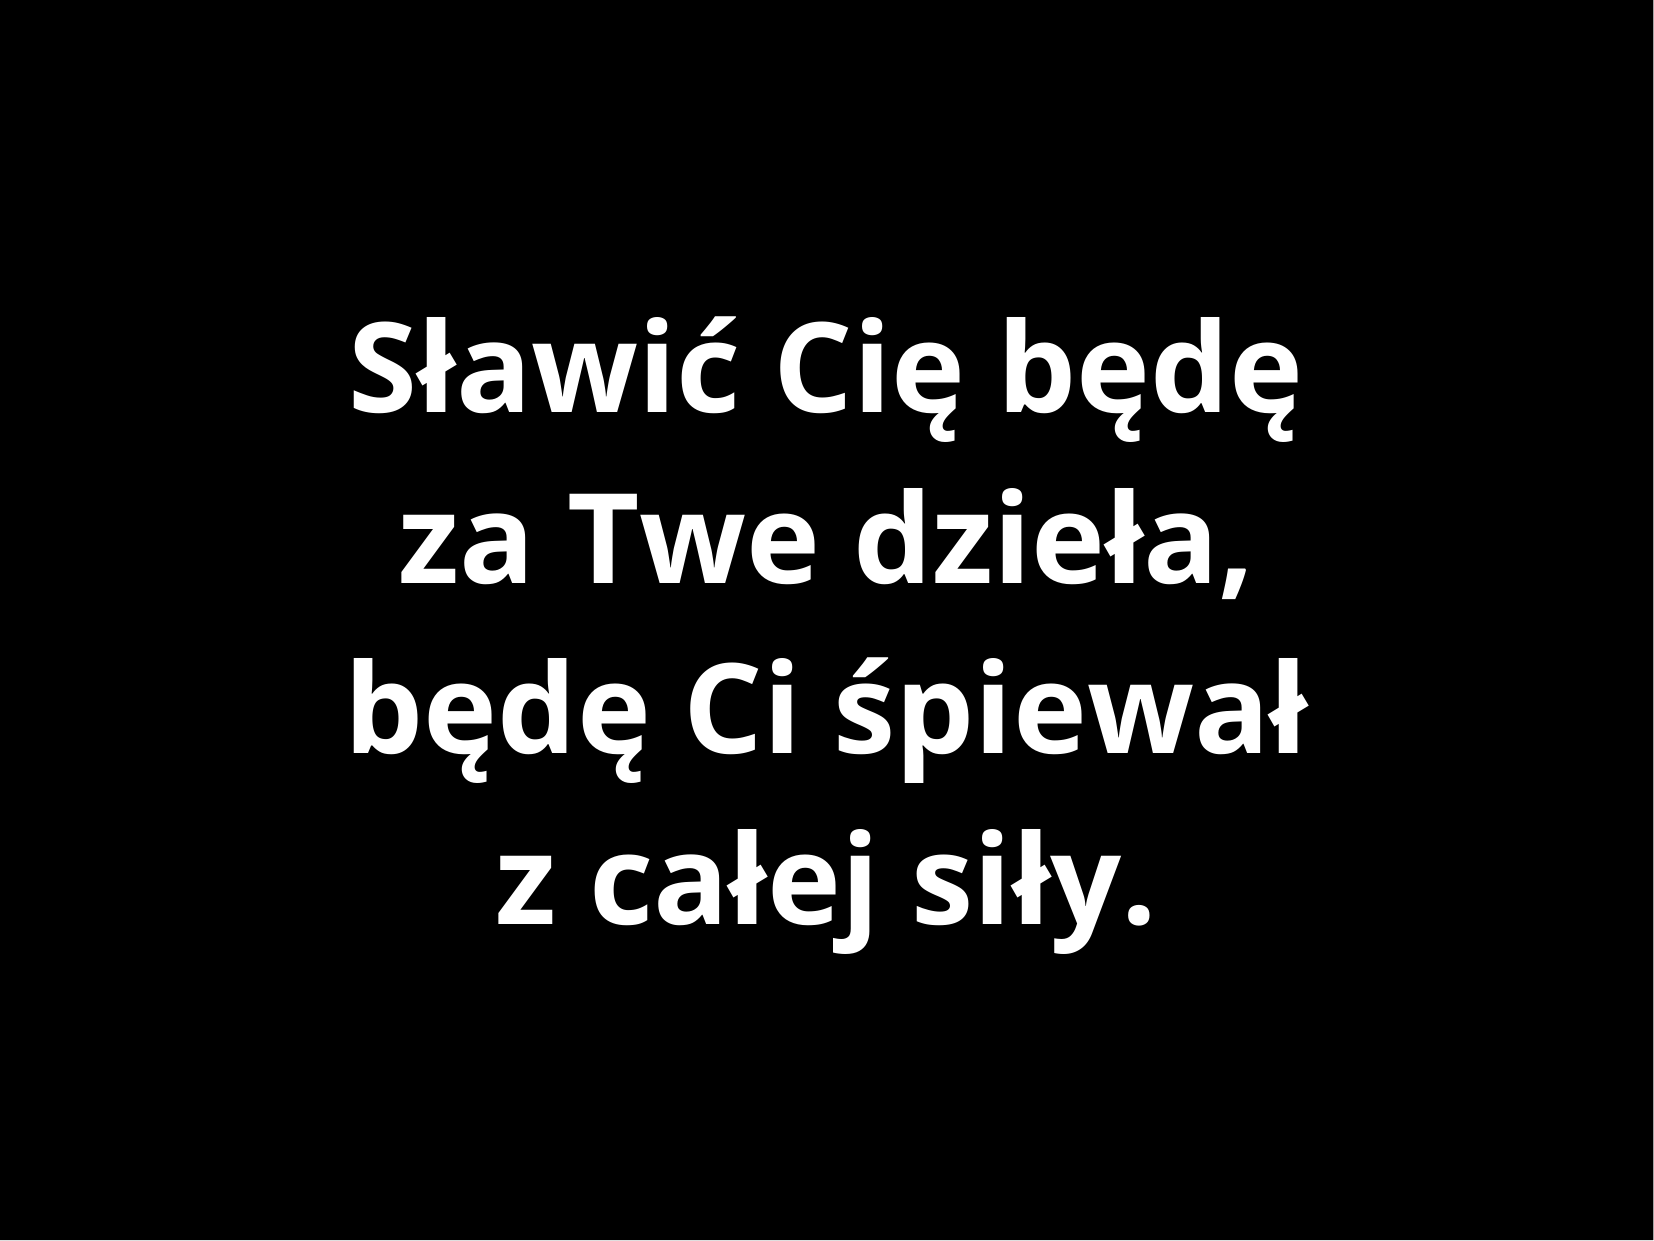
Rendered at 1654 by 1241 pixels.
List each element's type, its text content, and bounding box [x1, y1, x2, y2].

title Sławić Cię będę za Twe dzieła, będę Ci śpiewał z całej siły. [0, 0, 1654, 1241]
